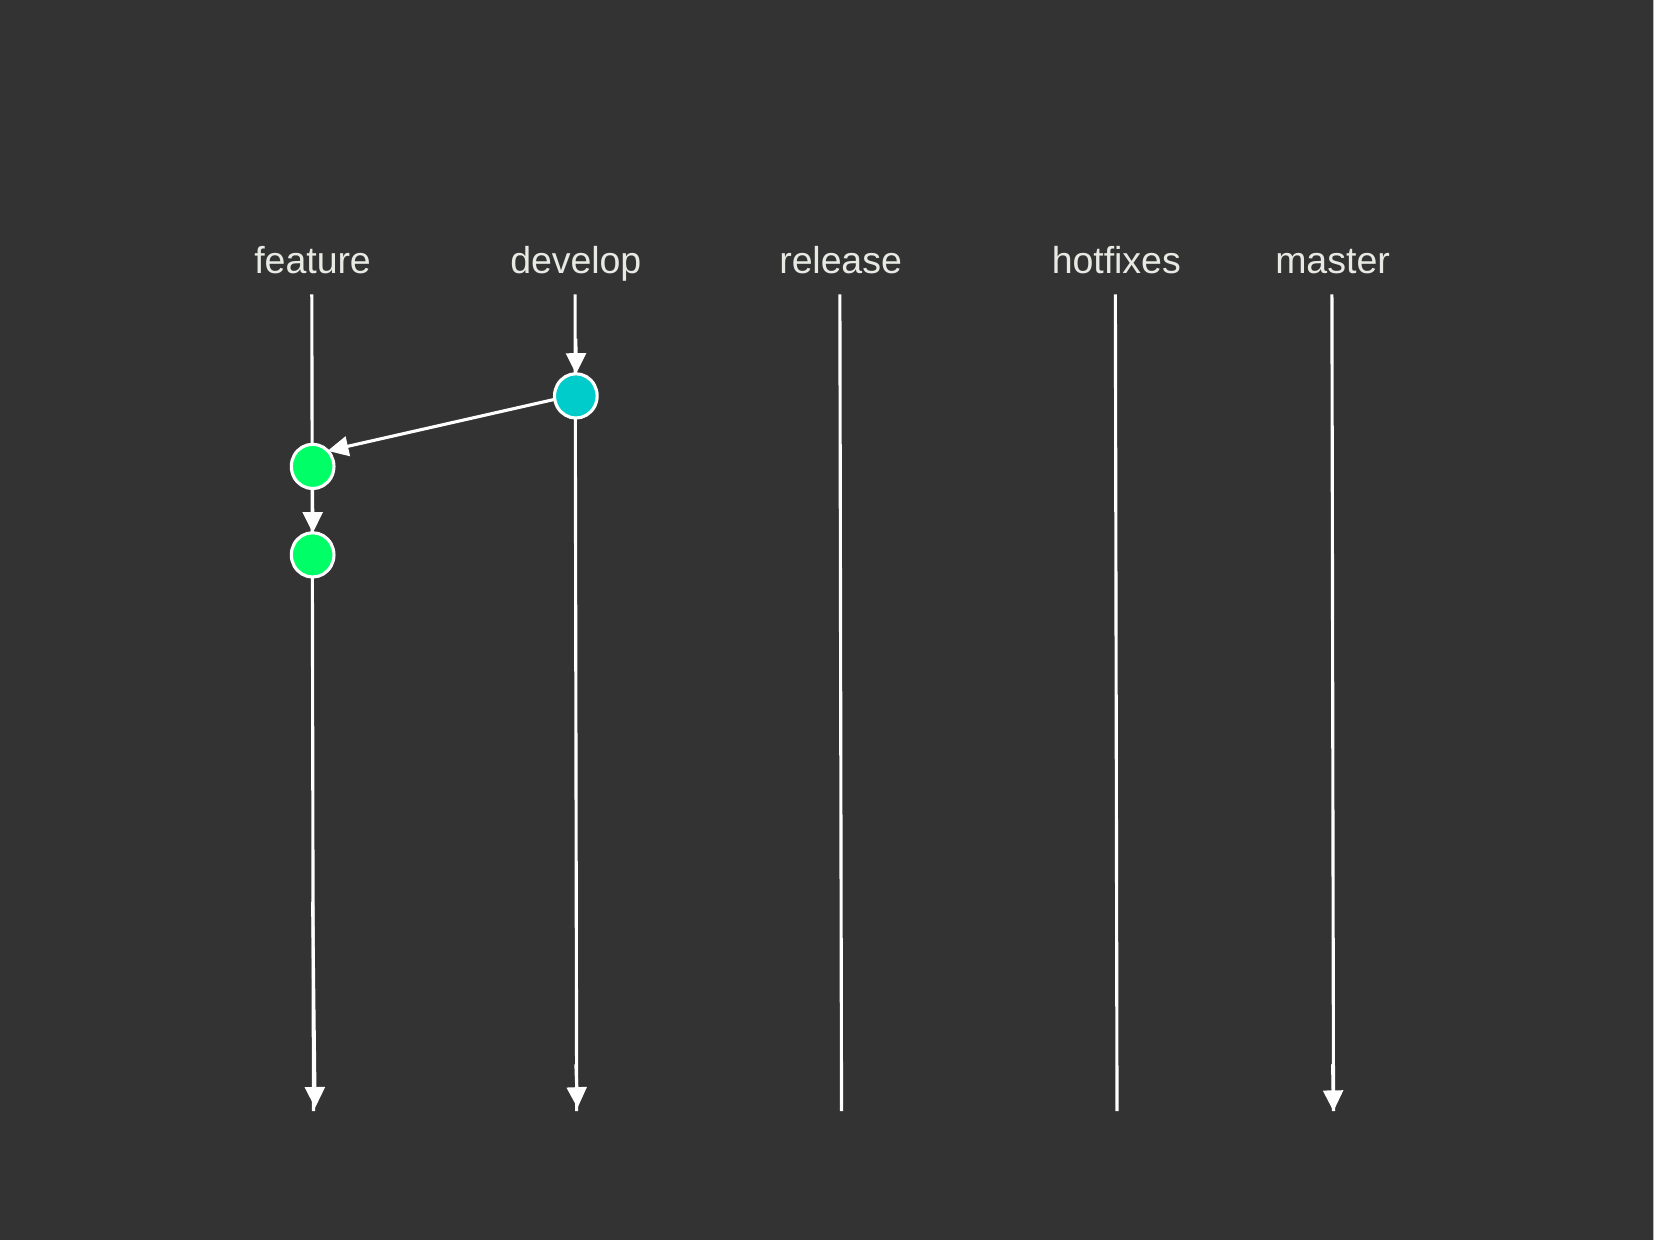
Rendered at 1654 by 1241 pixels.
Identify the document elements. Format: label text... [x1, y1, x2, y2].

text_box master [1224, 220, 1441, 295]
text_box [291, 444, 334, 489]
text_box feature [204, 220, 421, 295]
text_box release [732, 220, 949, 295]
text_box hotfixes [1008, 220, 1224, 295]
text_box [554, 373, 598, 419]
text_box develop [467, 220, 685, 295]
text_box [291, 532, 334, 578]
